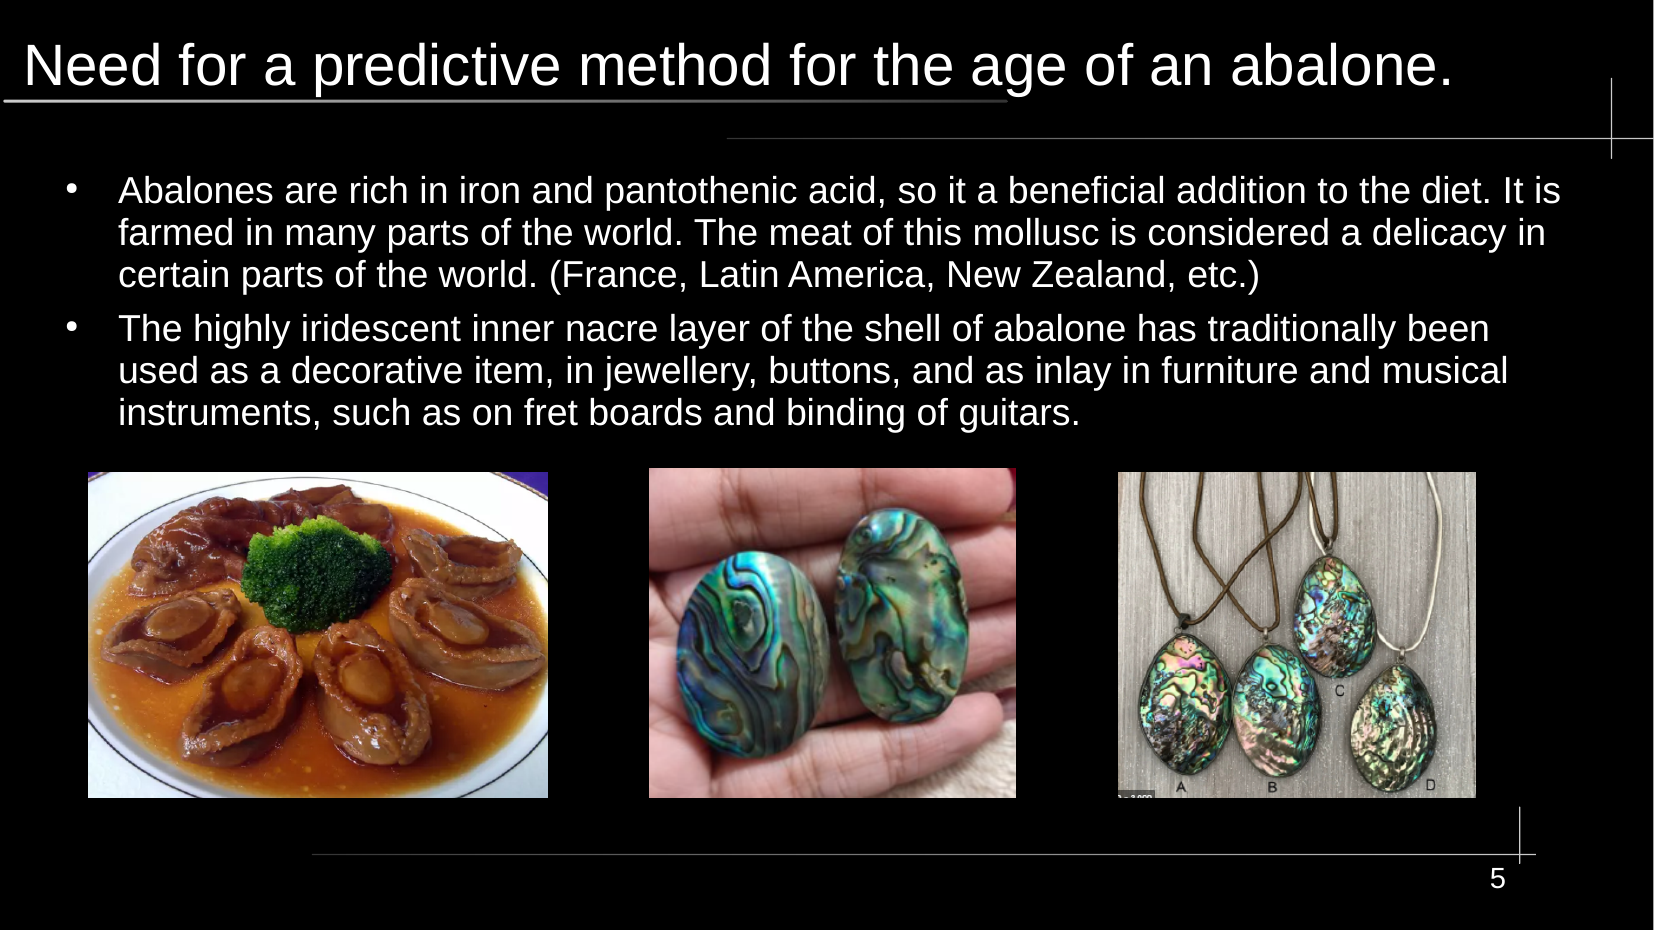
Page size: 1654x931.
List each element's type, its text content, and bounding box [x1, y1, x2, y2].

list Abalones are rich in iron and pantothenic acid, so it a beneficial addition to the diet. It is farmed in many parts of the world. The meat of this mollusc is considered a delicacy in certain parts of the world. (France, Latin America, New Zealand, etc.) The highly iridescent inner nacre layer of the shell of abalone has traditionally been used as a decorative item, in jewellery, buttons, and as inlay in furniture and musical instruments, such as on fret boards and binding of guitars. [47, 169, 1565, 473]
title Need for a predictive method for the age of an abalone. [23, 11, 1589, 119]
picture [1118, 472, 1477, 798]
picture [88, 472, 548, 798]
picture [649, 468, 1016, 798]
